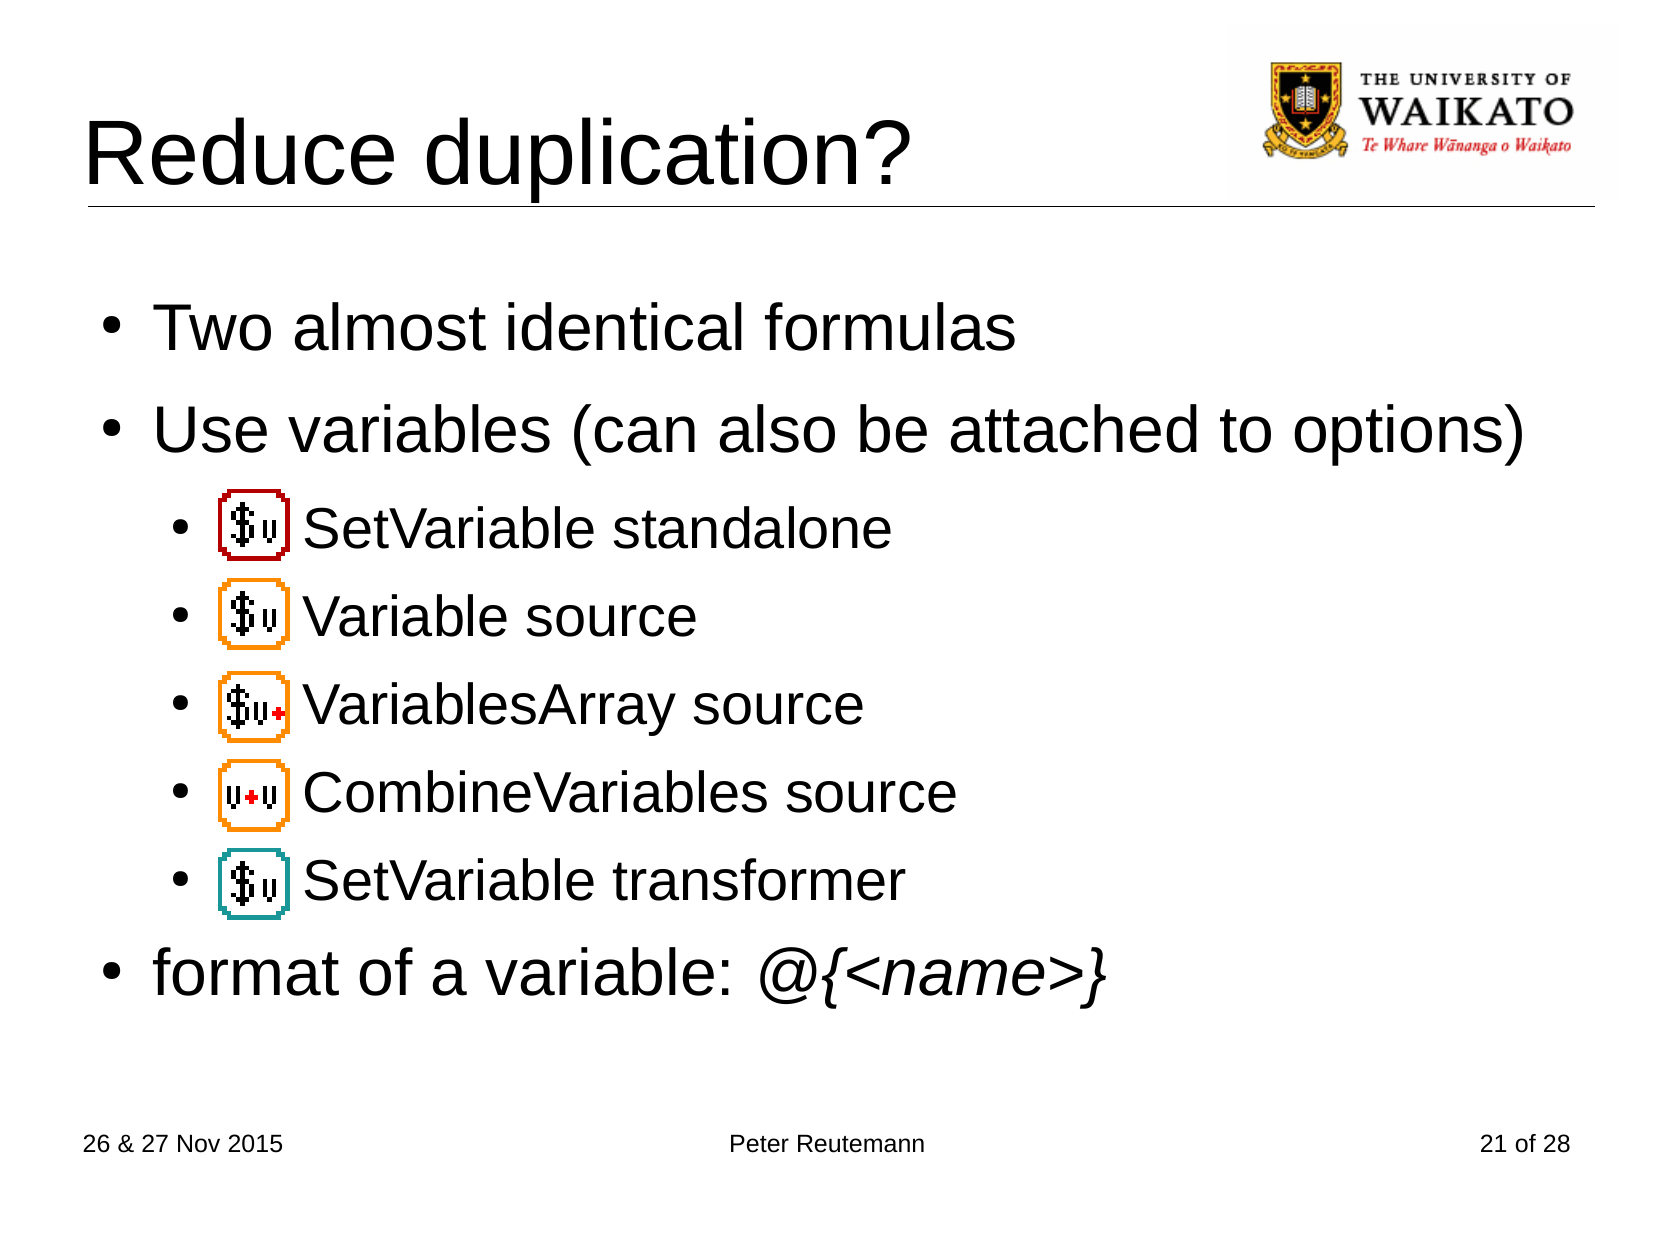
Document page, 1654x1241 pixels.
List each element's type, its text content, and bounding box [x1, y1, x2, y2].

picture [218, 578, 290, 650]
picture [1228, 24, 1619, 201]
picture [218, 759, 290, 832]
picture [218, 489, 290, 561]
picture [218, 848, 290, 920]
list Two almost identical formulas Use variables (can also be attached to options) SetVariable standalone Variable source VariablesArray source CombineVariables source SetVariable transformer format of a variable: @{<name>} [82, 290, 1571, 1010]
title Reduce duplication? [82, 49, 1571, 257]
picture [218, 671, 290, 743]
